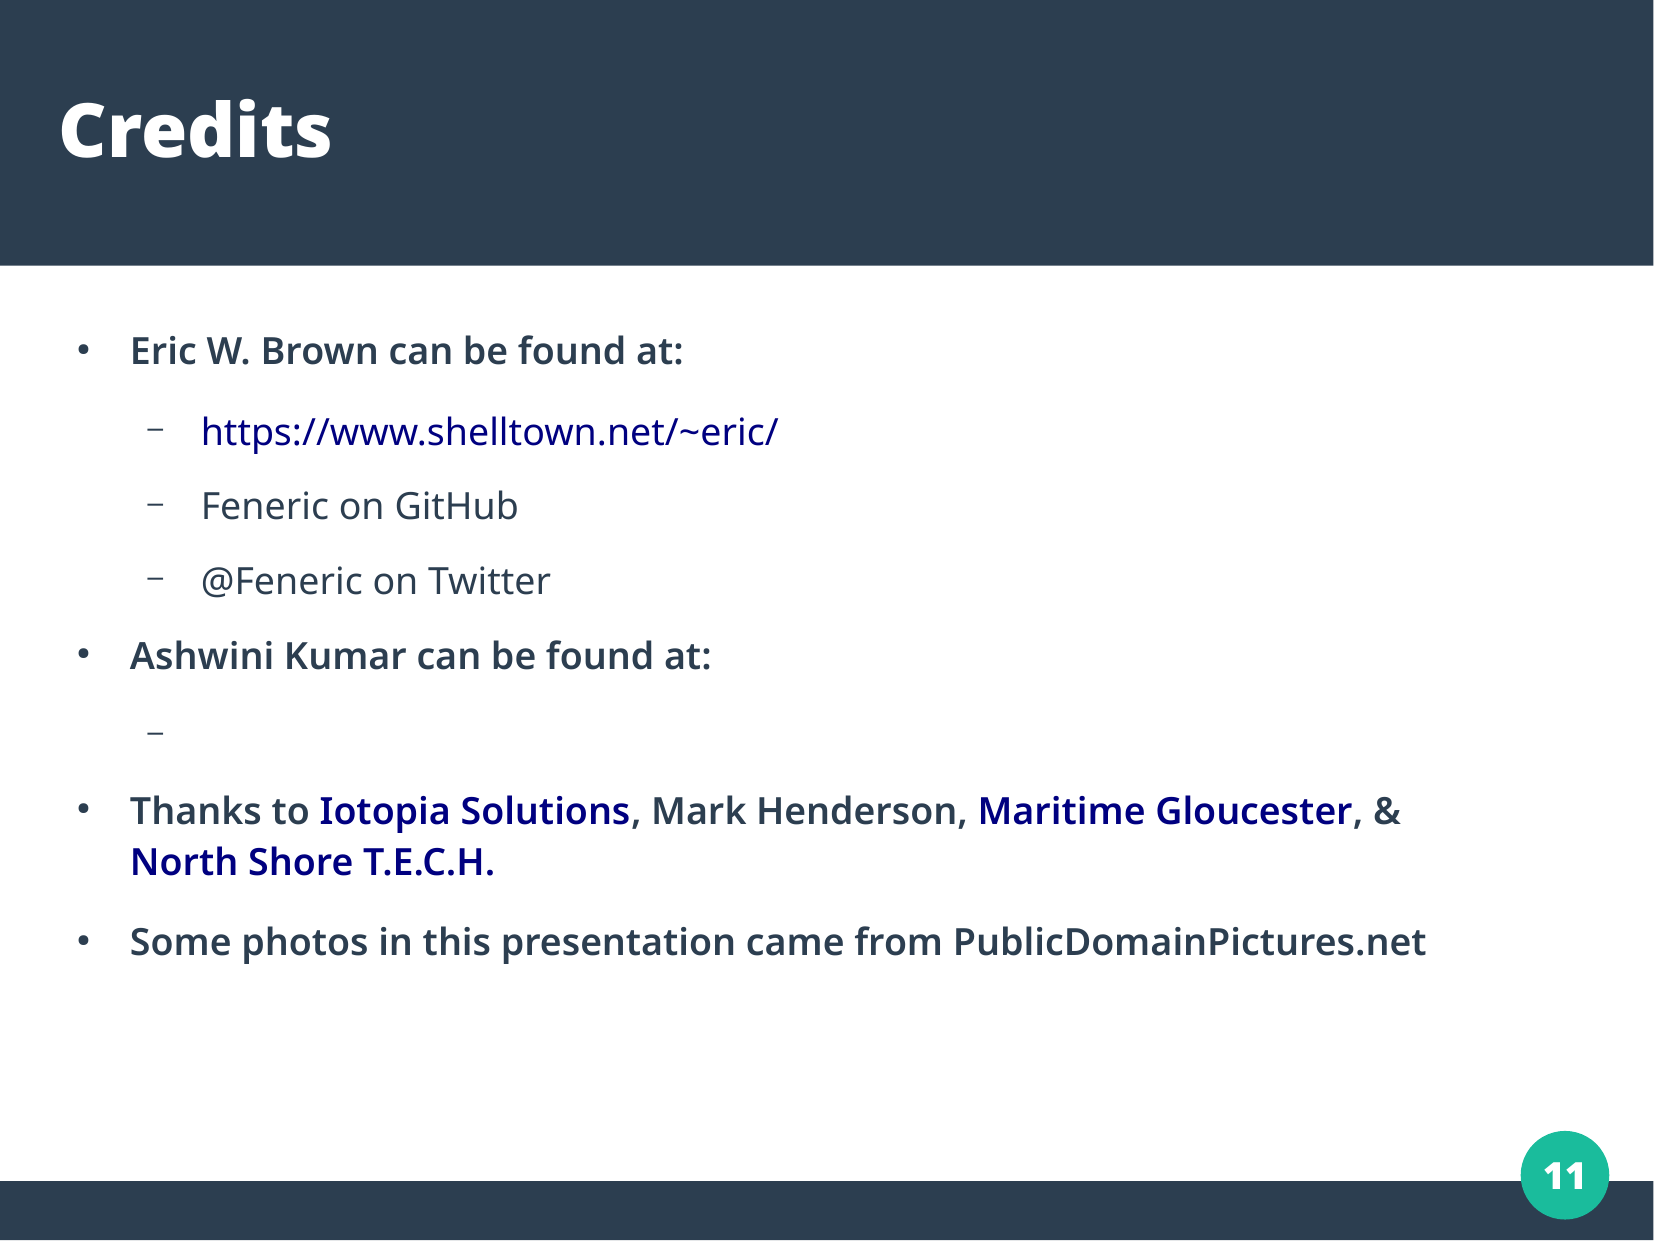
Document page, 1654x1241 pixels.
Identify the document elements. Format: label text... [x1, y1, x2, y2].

list Eric W. Brown can be found at: https://www.shelltown.net/~eric/ Feneric on GitHub @Feneric on Twitter Ashwini Kumar can be found at: Thanks to Iotopia Solutions, Mark Henderson, Maritime Gloucester, & North Shore T.E.C.H. Some photos in this presentation came from PublicDomainPictures.net [59, 324, 1595, 1152]
title Credits [59, 49, 1595, 207]
